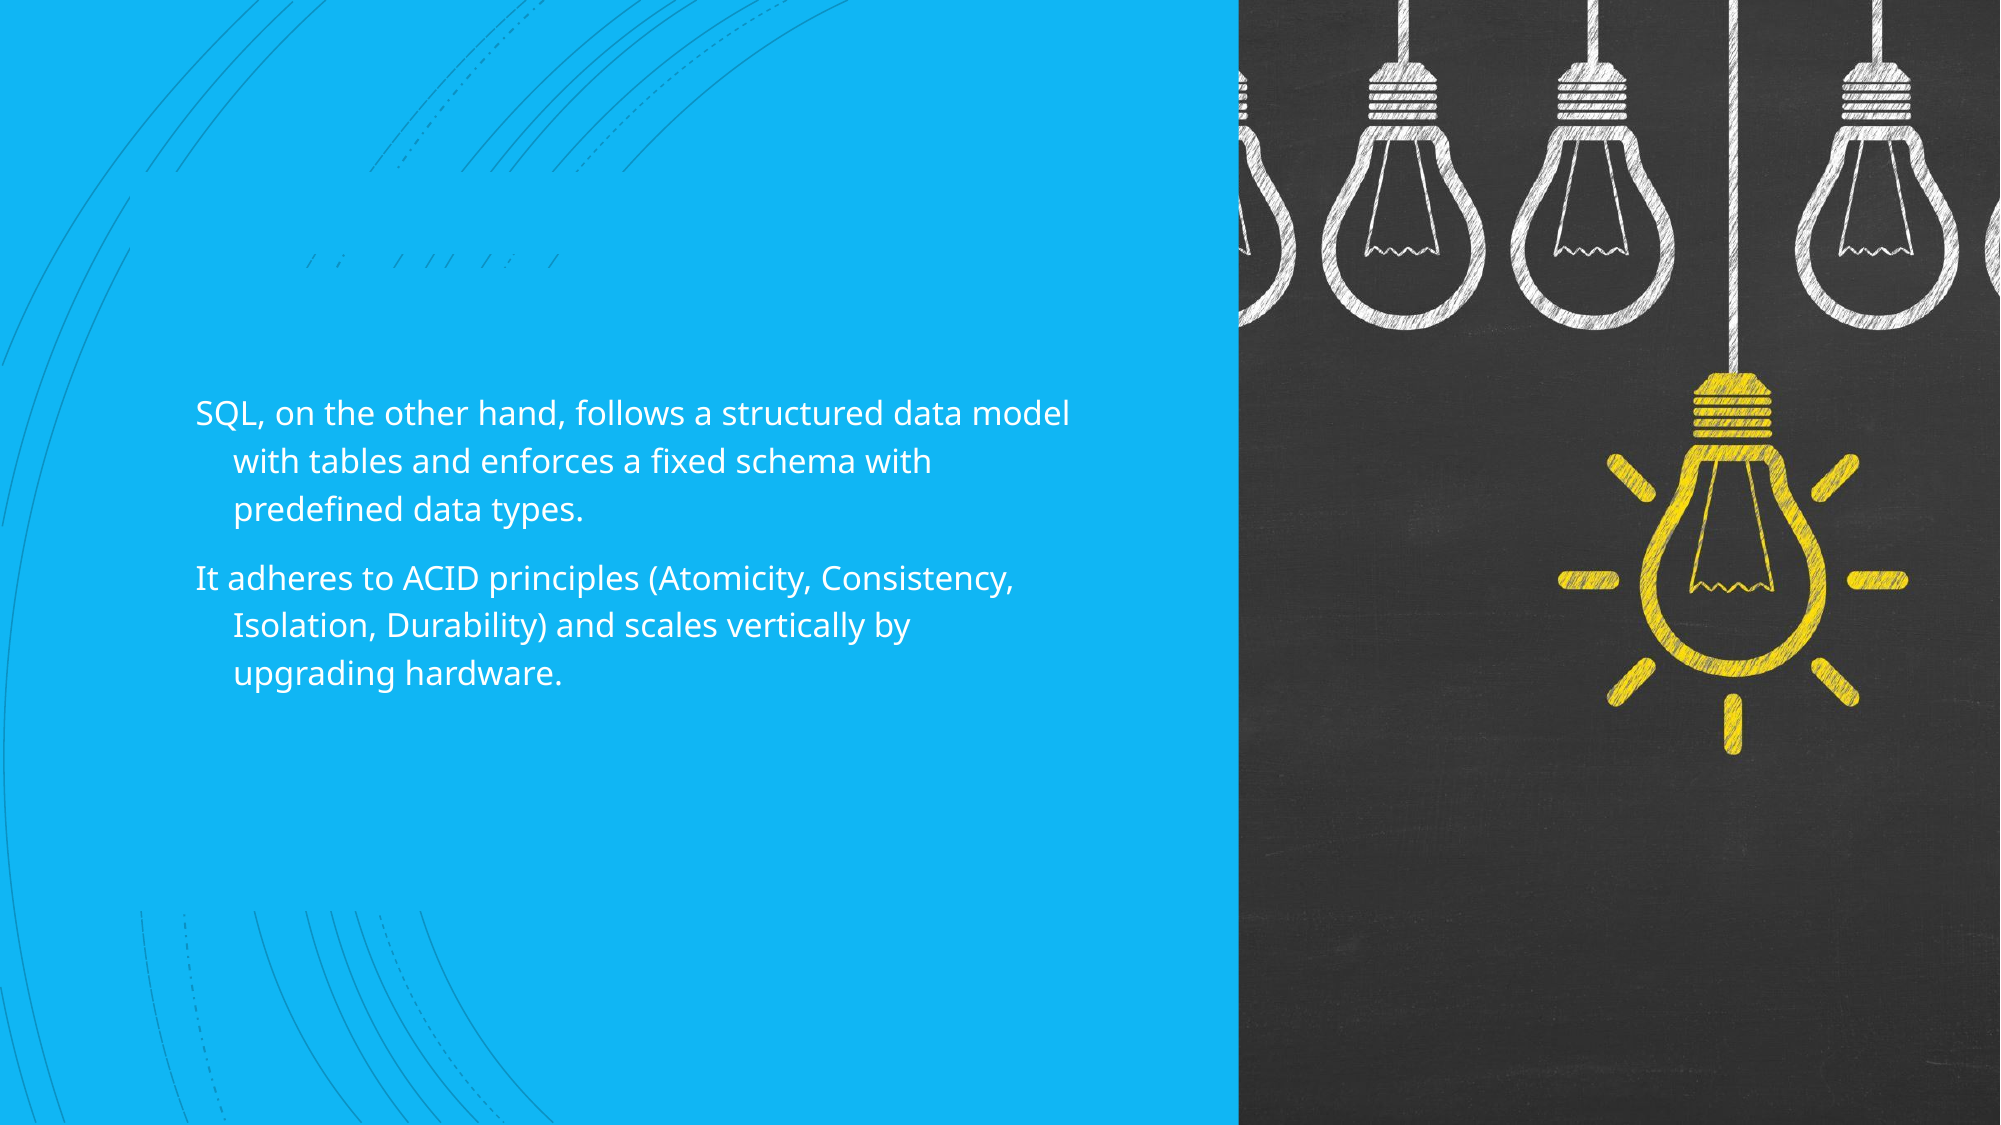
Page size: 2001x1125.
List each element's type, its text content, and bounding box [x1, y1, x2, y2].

list SQL, on the other hand, follows a structured data model with tables and enforces a fixed schema with predefined data types. It adheres to ACID principles (Atomicity, Consistency, Isolation, Durability) and scales vertically by upgrading hardware. [143, 353, 1090, 794]
text_box [0, 0, 1238, 1125]
picture [1239, 0, 2000, 1125]
